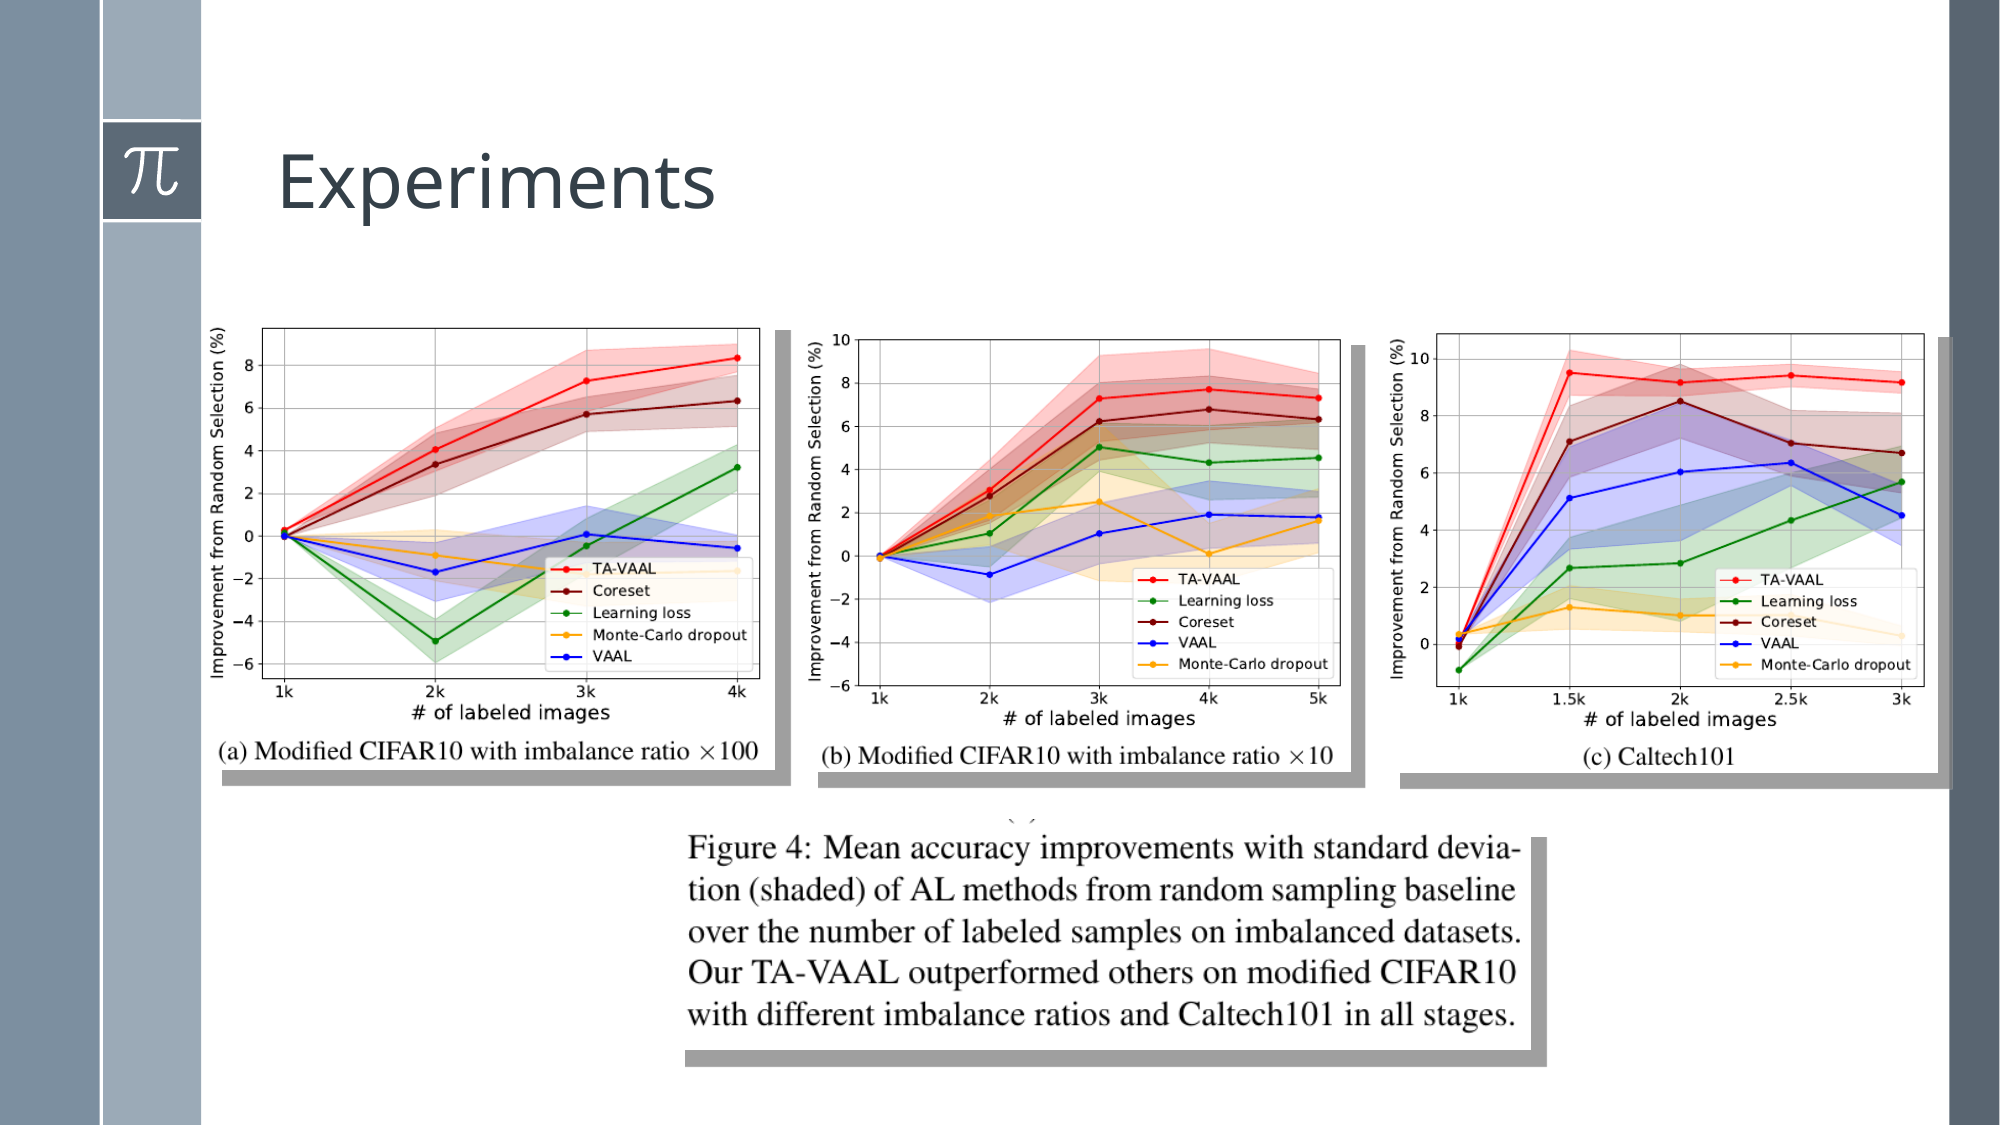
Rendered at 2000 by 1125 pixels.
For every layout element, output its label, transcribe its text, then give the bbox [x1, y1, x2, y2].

picture [667, 819, 1531, 1051]
picture [1382, 319, 1938, 773]
picture [204, 312, 775, 770]
text_box Experiments [261, 29, 1867, 233]
picture [800, 327, 1351, 772]
